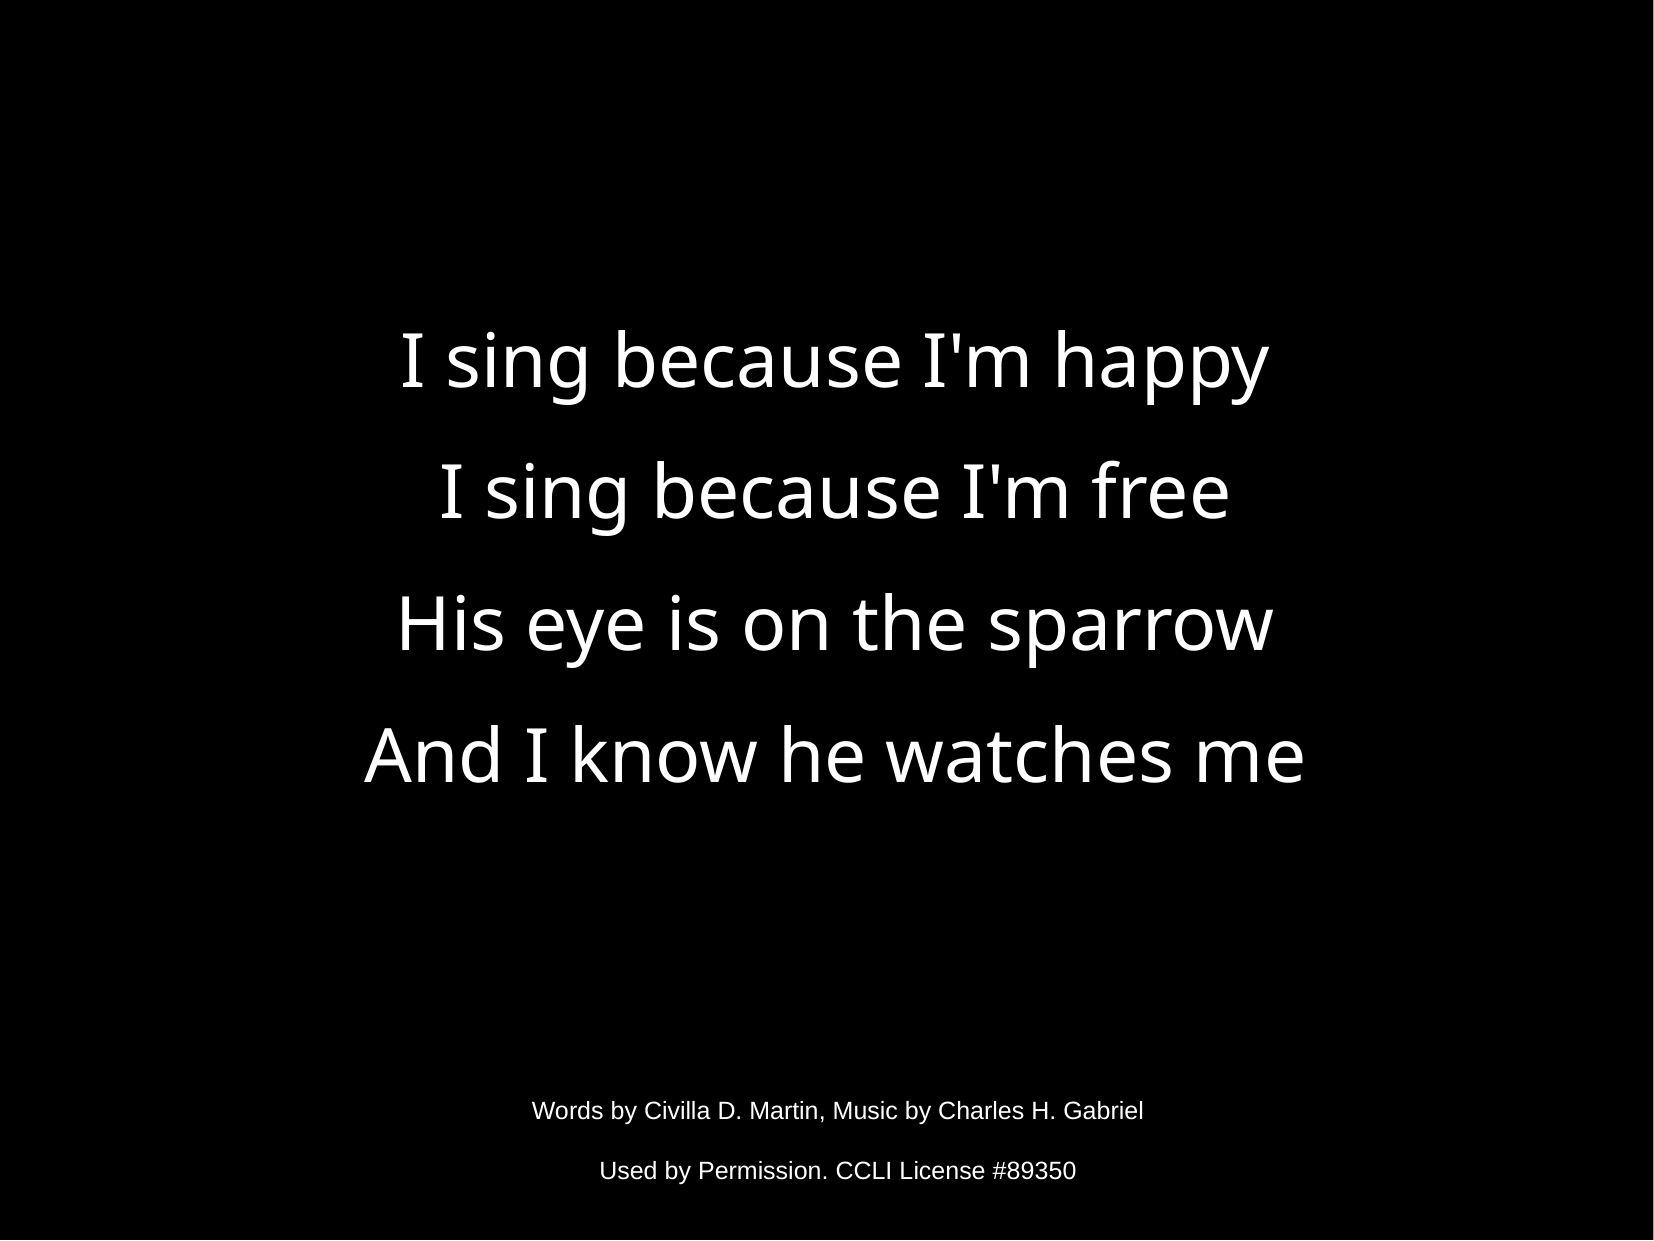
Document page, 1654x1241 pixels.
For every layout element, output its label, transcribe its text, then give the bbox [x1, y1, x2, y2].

text_box Words by Civilla D. Martin, Music by Charles H. Gabriel Used by Permission. CCLI License #89350 [94, 1086, 1583, 1192]
list I sing because I'm happy I sing because I'm free His eye is on the sparrow And I know he watches me [0, 307, 1654, 1229]
